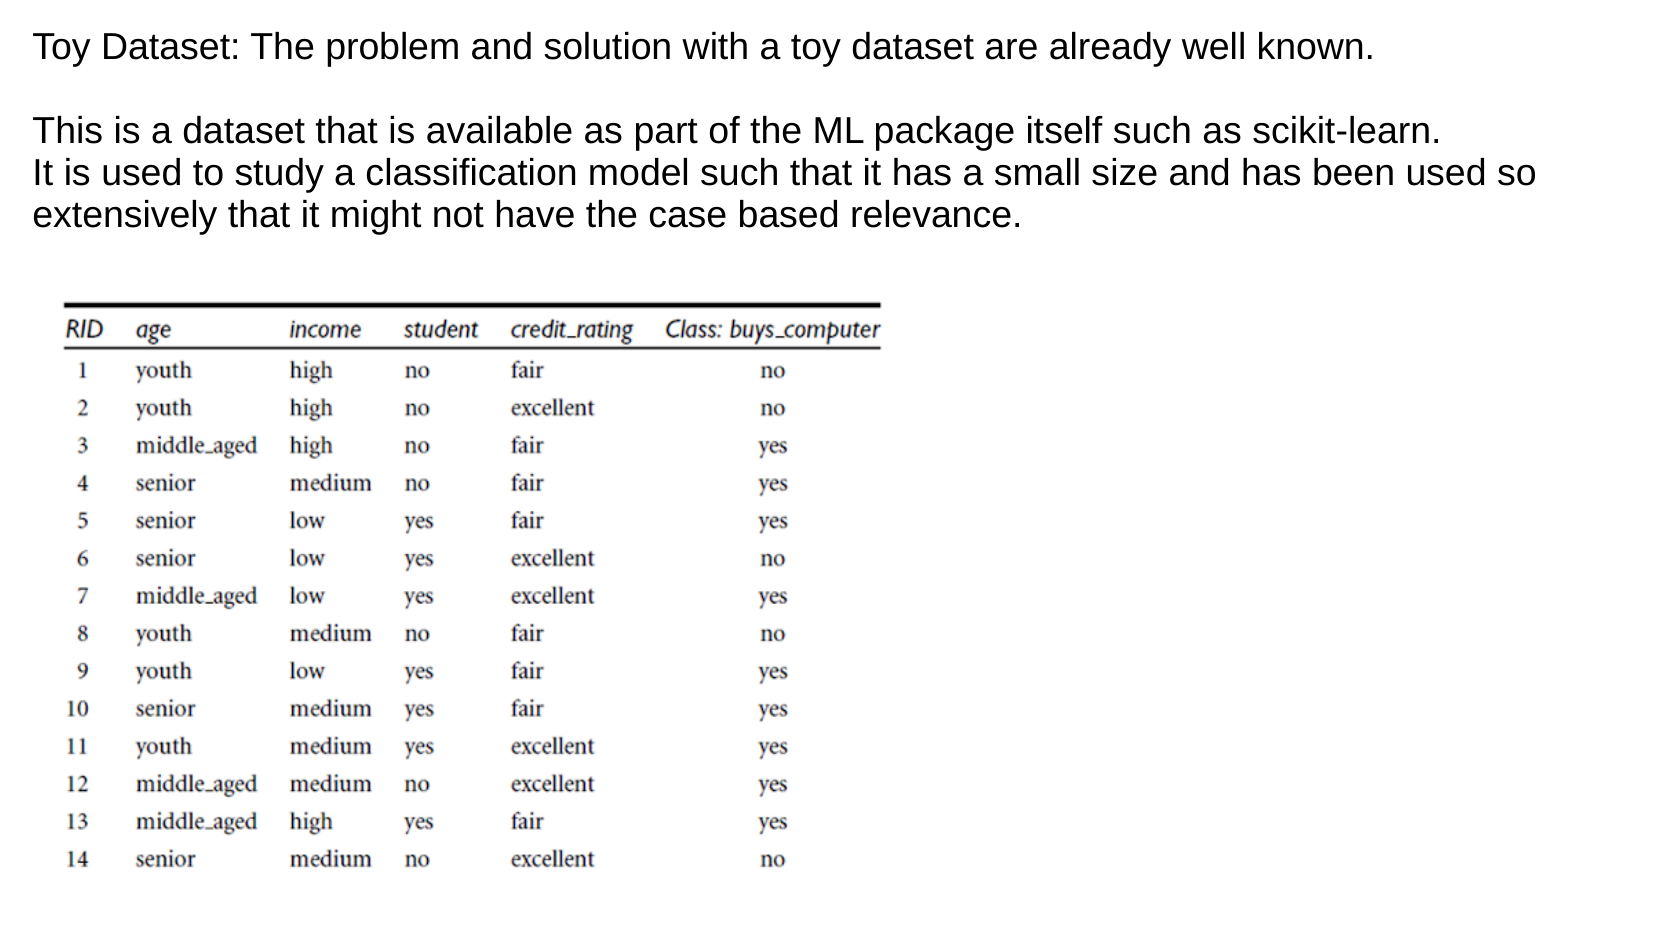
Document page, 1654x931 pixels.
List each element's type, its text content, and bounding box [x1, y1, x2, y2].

picture [59, 295, 886, 881]
text_box Toy Dataset: The problem and solution with a toy dataset are already well known. This is a dataset that is available as part of the ML package itself such as scikit-learn. It is used to study a classification model such that it has a small size and has been used so extensively that it might not have the case based relevance. [17, 17, 1613, 327]
